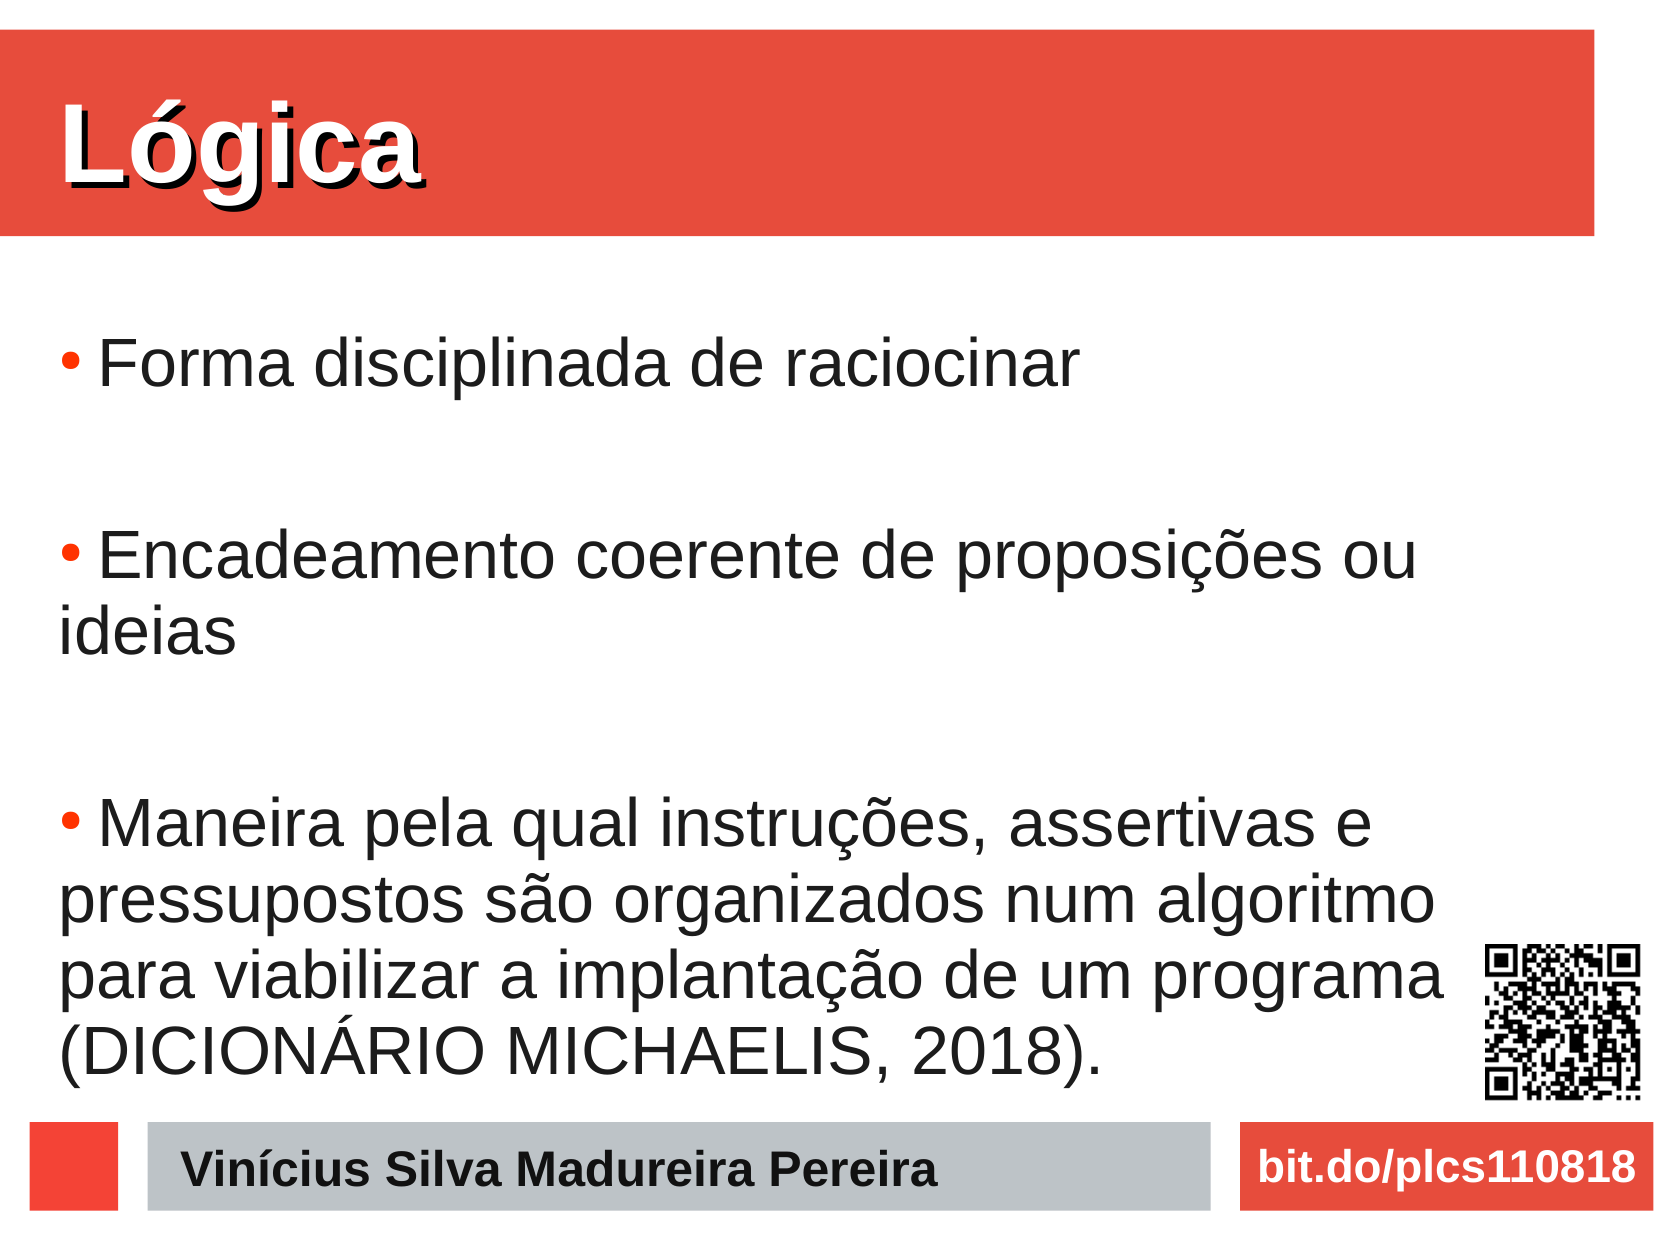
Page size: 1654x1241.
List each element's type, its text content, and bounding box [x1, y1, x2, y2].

picture [1485, 944, 1642, 1102]
list Forma disciplinada de raciocinar Encadeamento coerente de proposições ou ideias Maneira pela qual instruções, assertivas e pressupostos são organizados num algoritmo para viabilizar a implantação de um programa (DICIONÁRIO MICHAELIS, 2018). [59, 324, 1565, 1093]
text_box Vinícius Silva Madureira Pereira [165, 1133, 1170, 1205]
title Lógica [59, 59, 1595, 207]
text_box bit.do/plcs110818 [1228, 1133, 1654, 1205]
